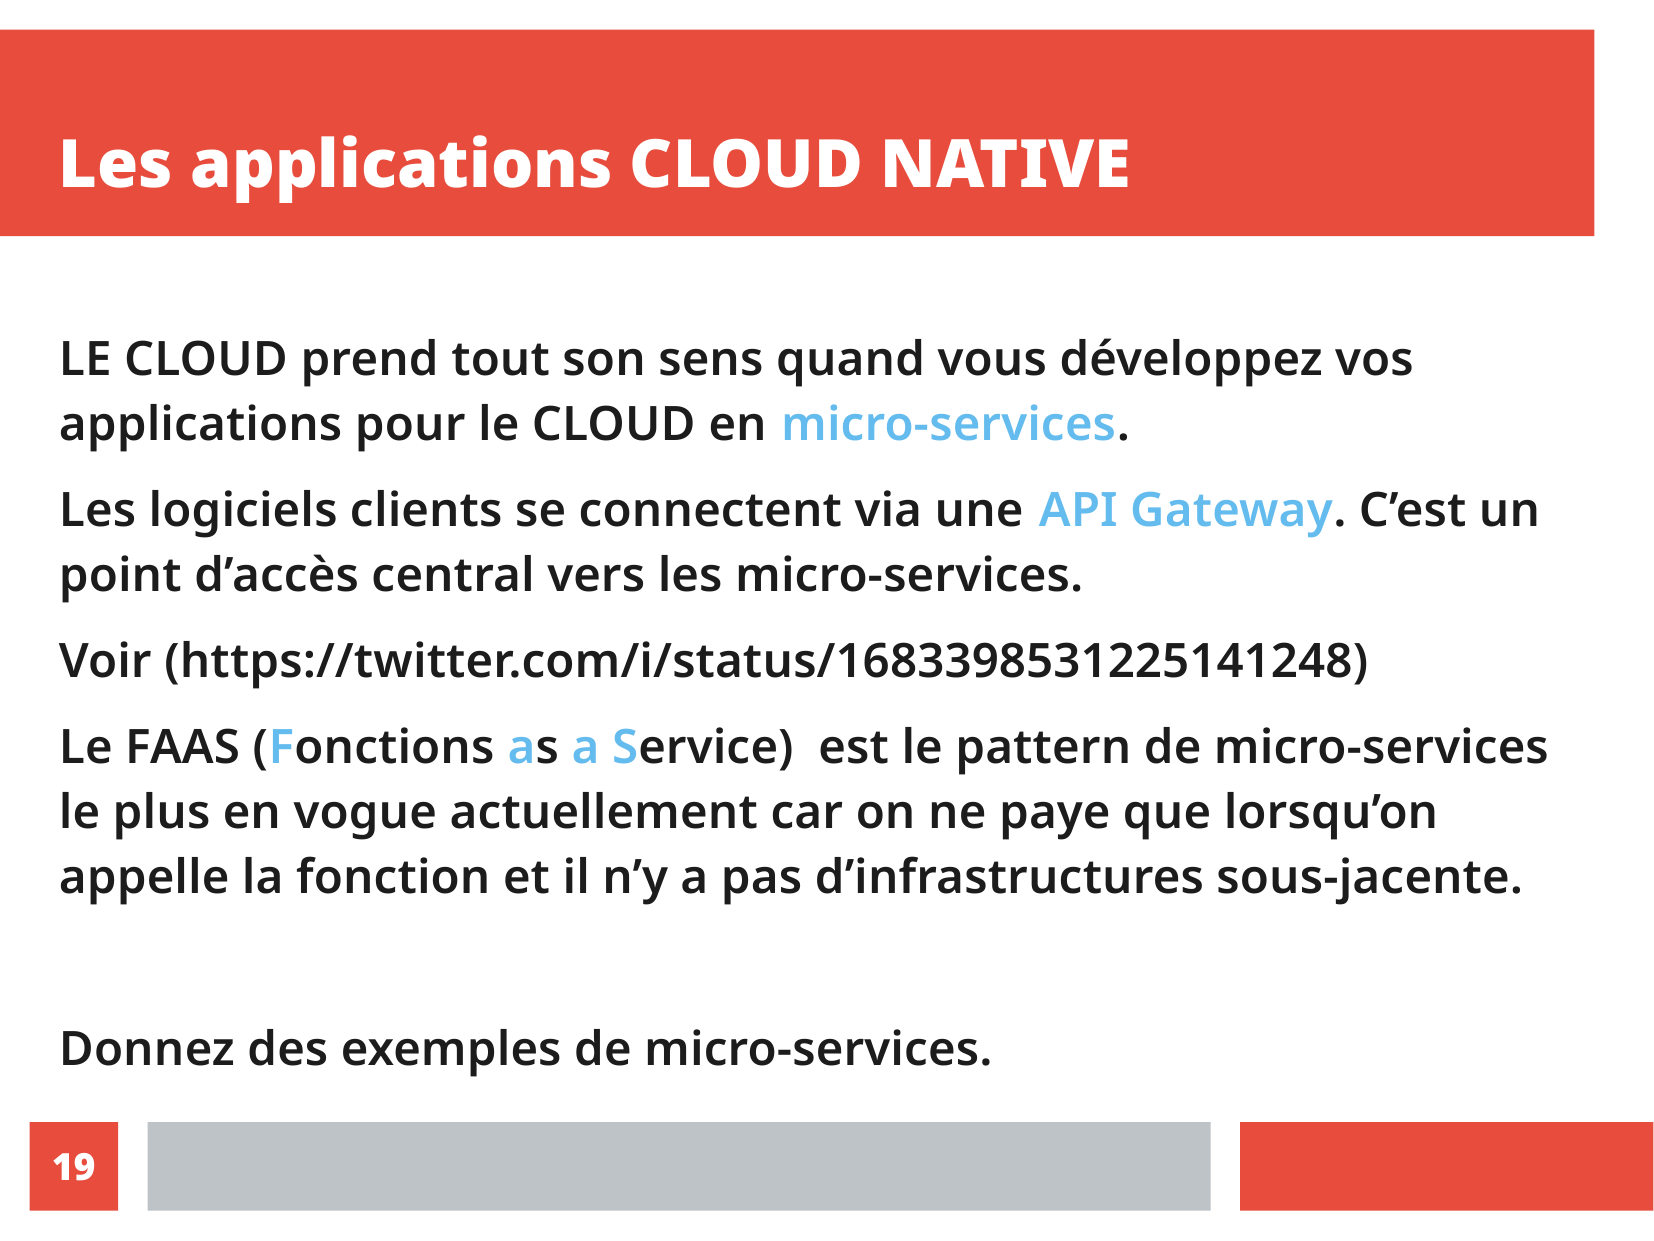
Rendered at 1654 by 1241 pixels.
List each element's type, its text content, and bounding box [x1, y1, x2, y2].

title Les applications CLOUD NATIVE [59, 59, 1595, 207]
list LE CLOUD prend tout son sens quand vous développez vos applications pour le CLOUD en micro-services. Les logiciels clients se connectent via une API Gateway. C’est un point d’accès central vers les micro-services. Voir (https://twitter.com/i/status/1683398531225141248) Le FAAS (Fonctions as a Service) est le pattern de micro-services le plus en vogue actuellement car on ne paye que lorsqu’on appelle la fonction et il n’y a pas d’infrastructures sous-jacente. Donnez des exemples de micro-services. [59, 324, 1565, 1093]
